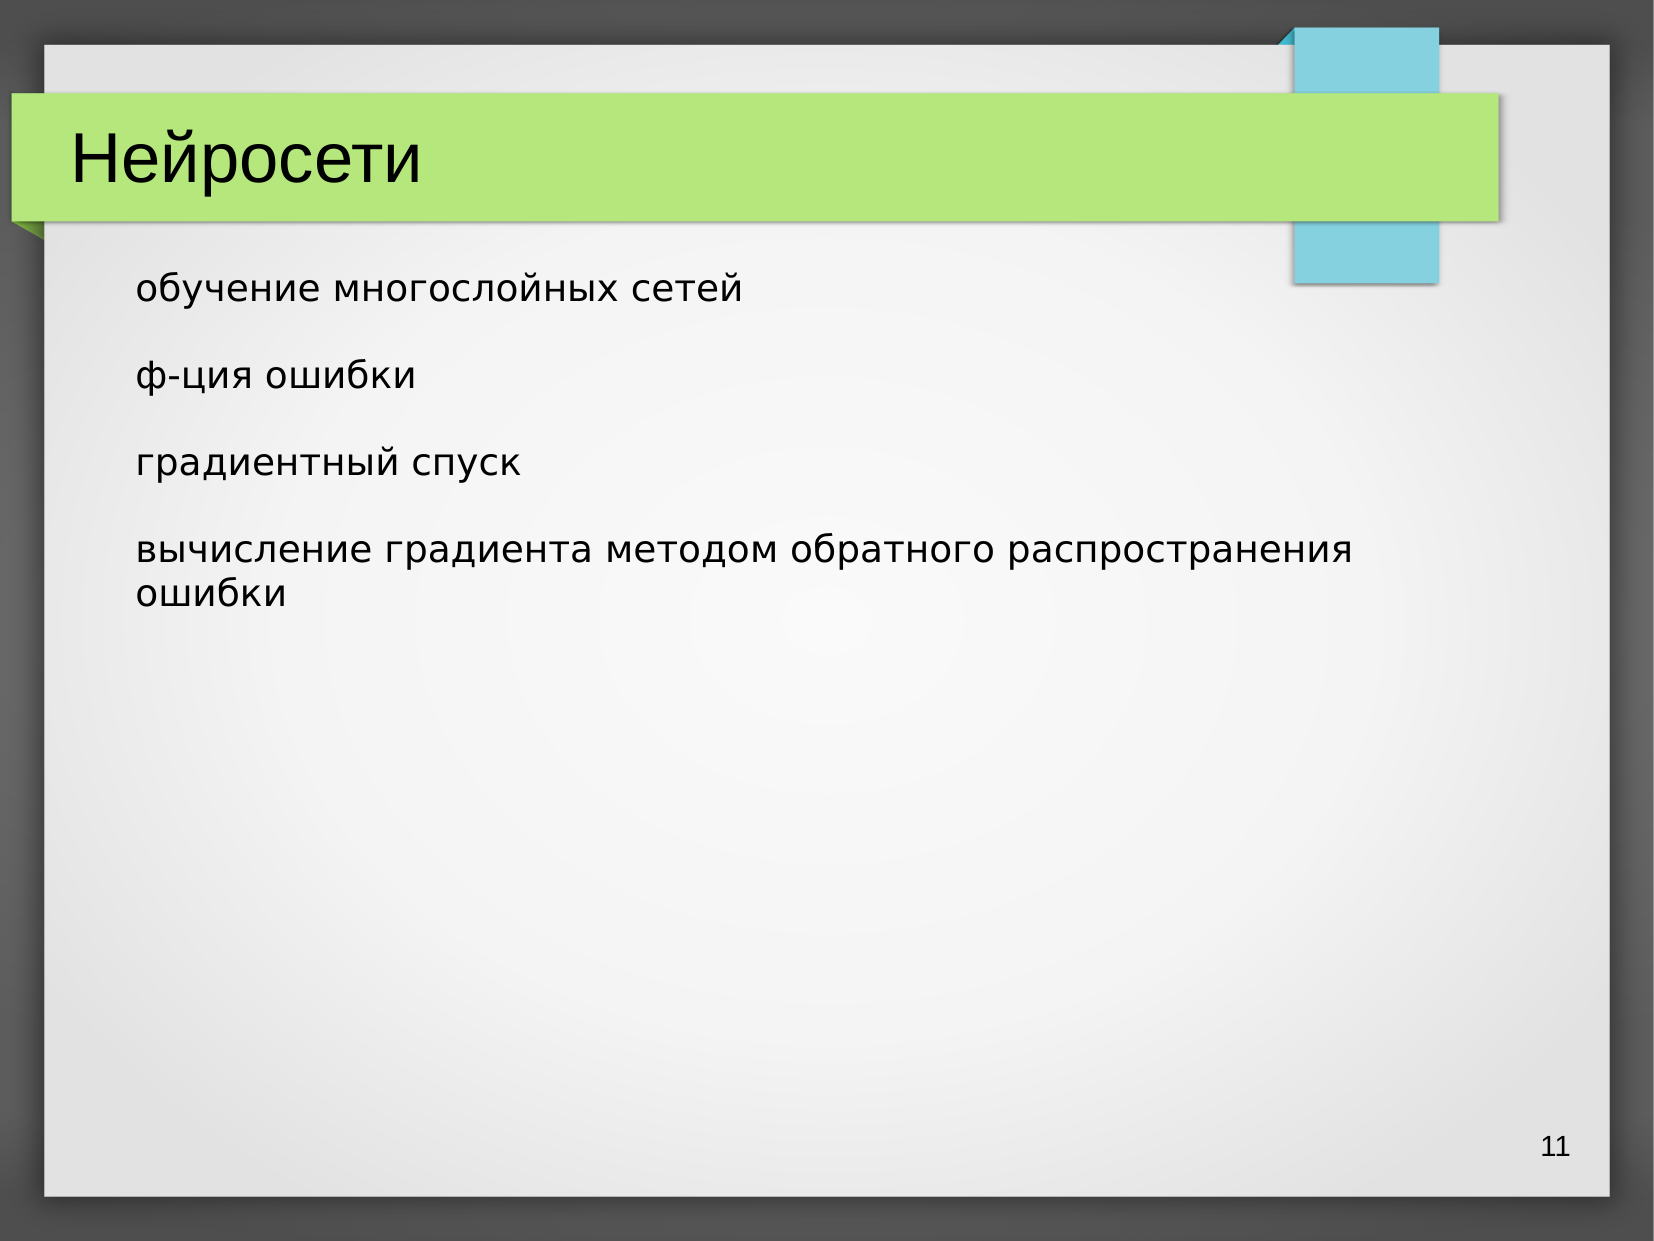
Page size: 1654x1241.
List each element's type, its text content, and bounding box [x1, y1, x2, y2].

title Нейросети [70, 118, 1205, 199]
text_box обучение многослойных сетей ф-ция ошибки градиентный спуск вычисление градиента методом обратного распространения ошибки [120, 259, 1371, 666]
picture [0, 0, 1654, 1241]
